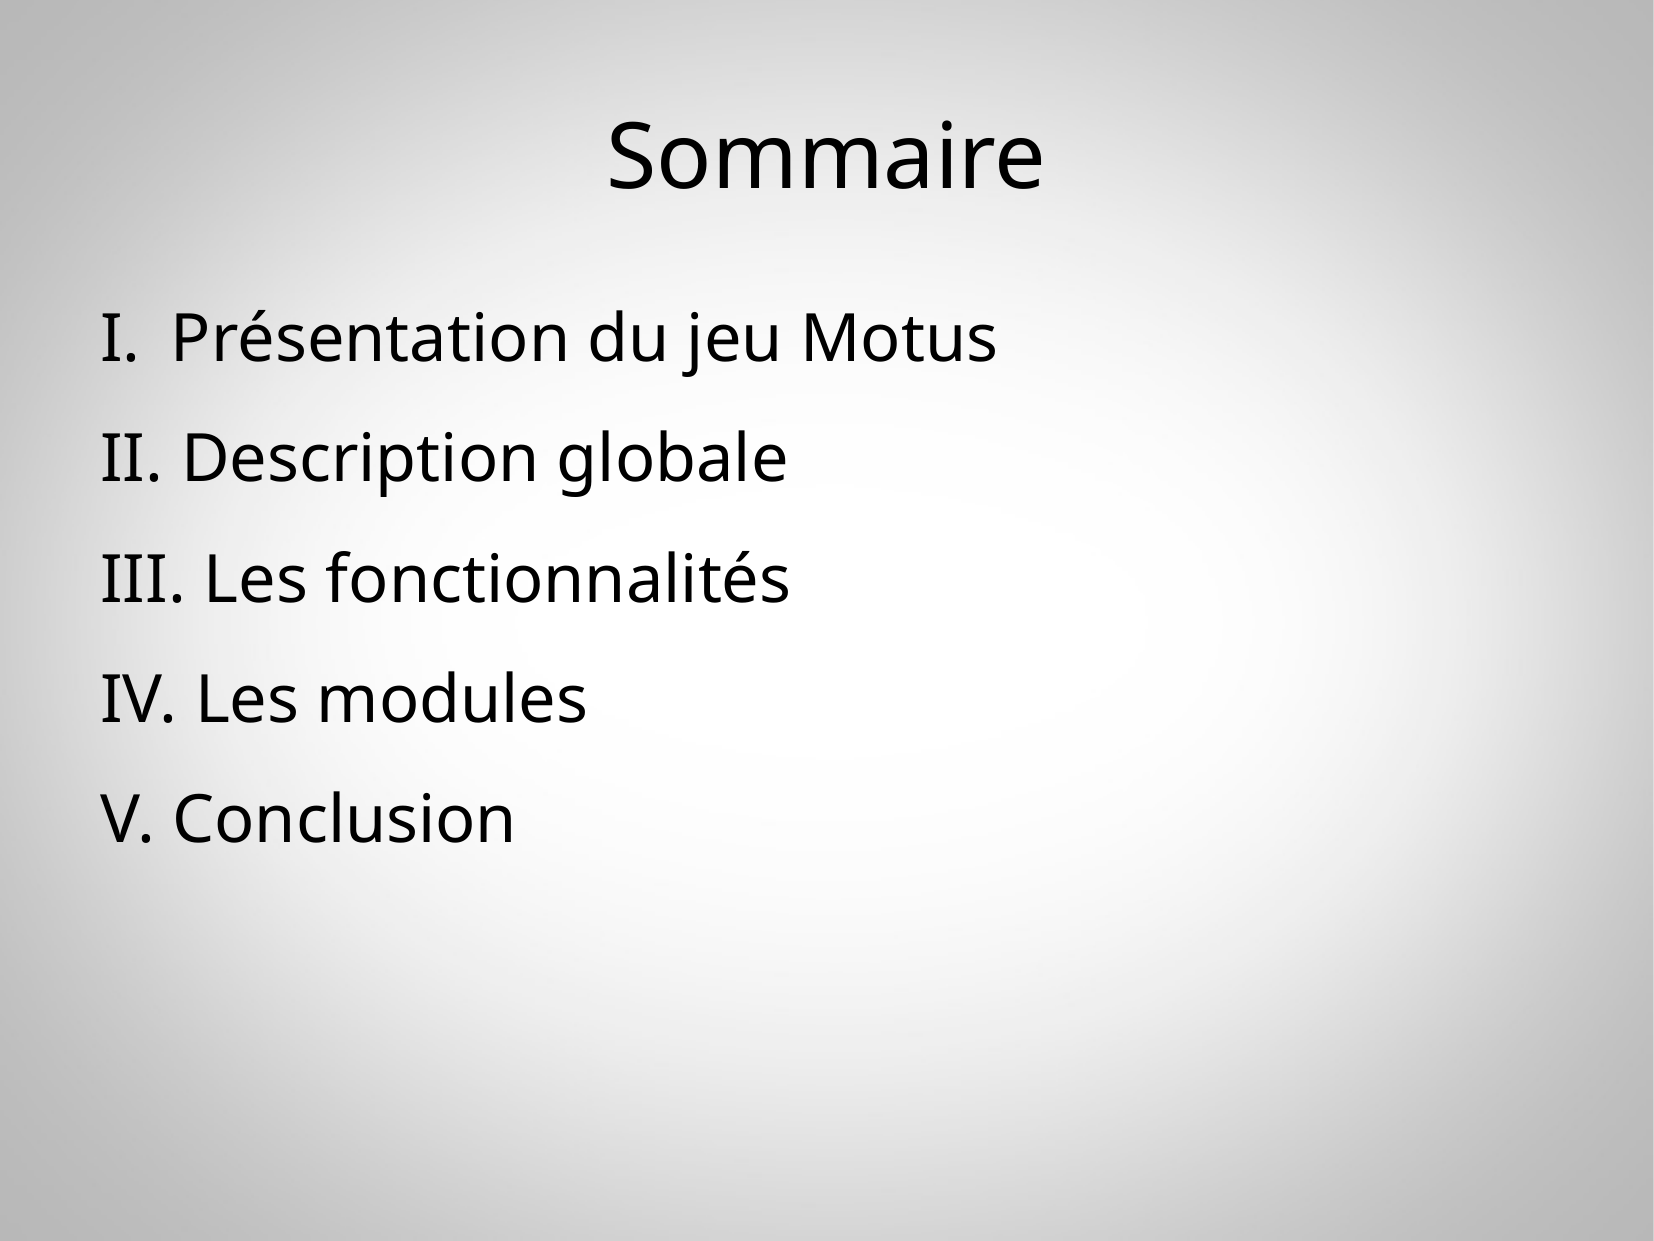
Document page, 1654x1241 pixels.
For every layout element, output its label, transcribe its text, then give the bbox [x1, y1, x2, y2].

list Présentation du jeu Motus Description globale Les fonctionnalités Les modules Conclusion [82, 290, 1571, 1010]
title Sommaire [82, 49, 1571, 257]
picture [0, 0, 1654, 1241]
